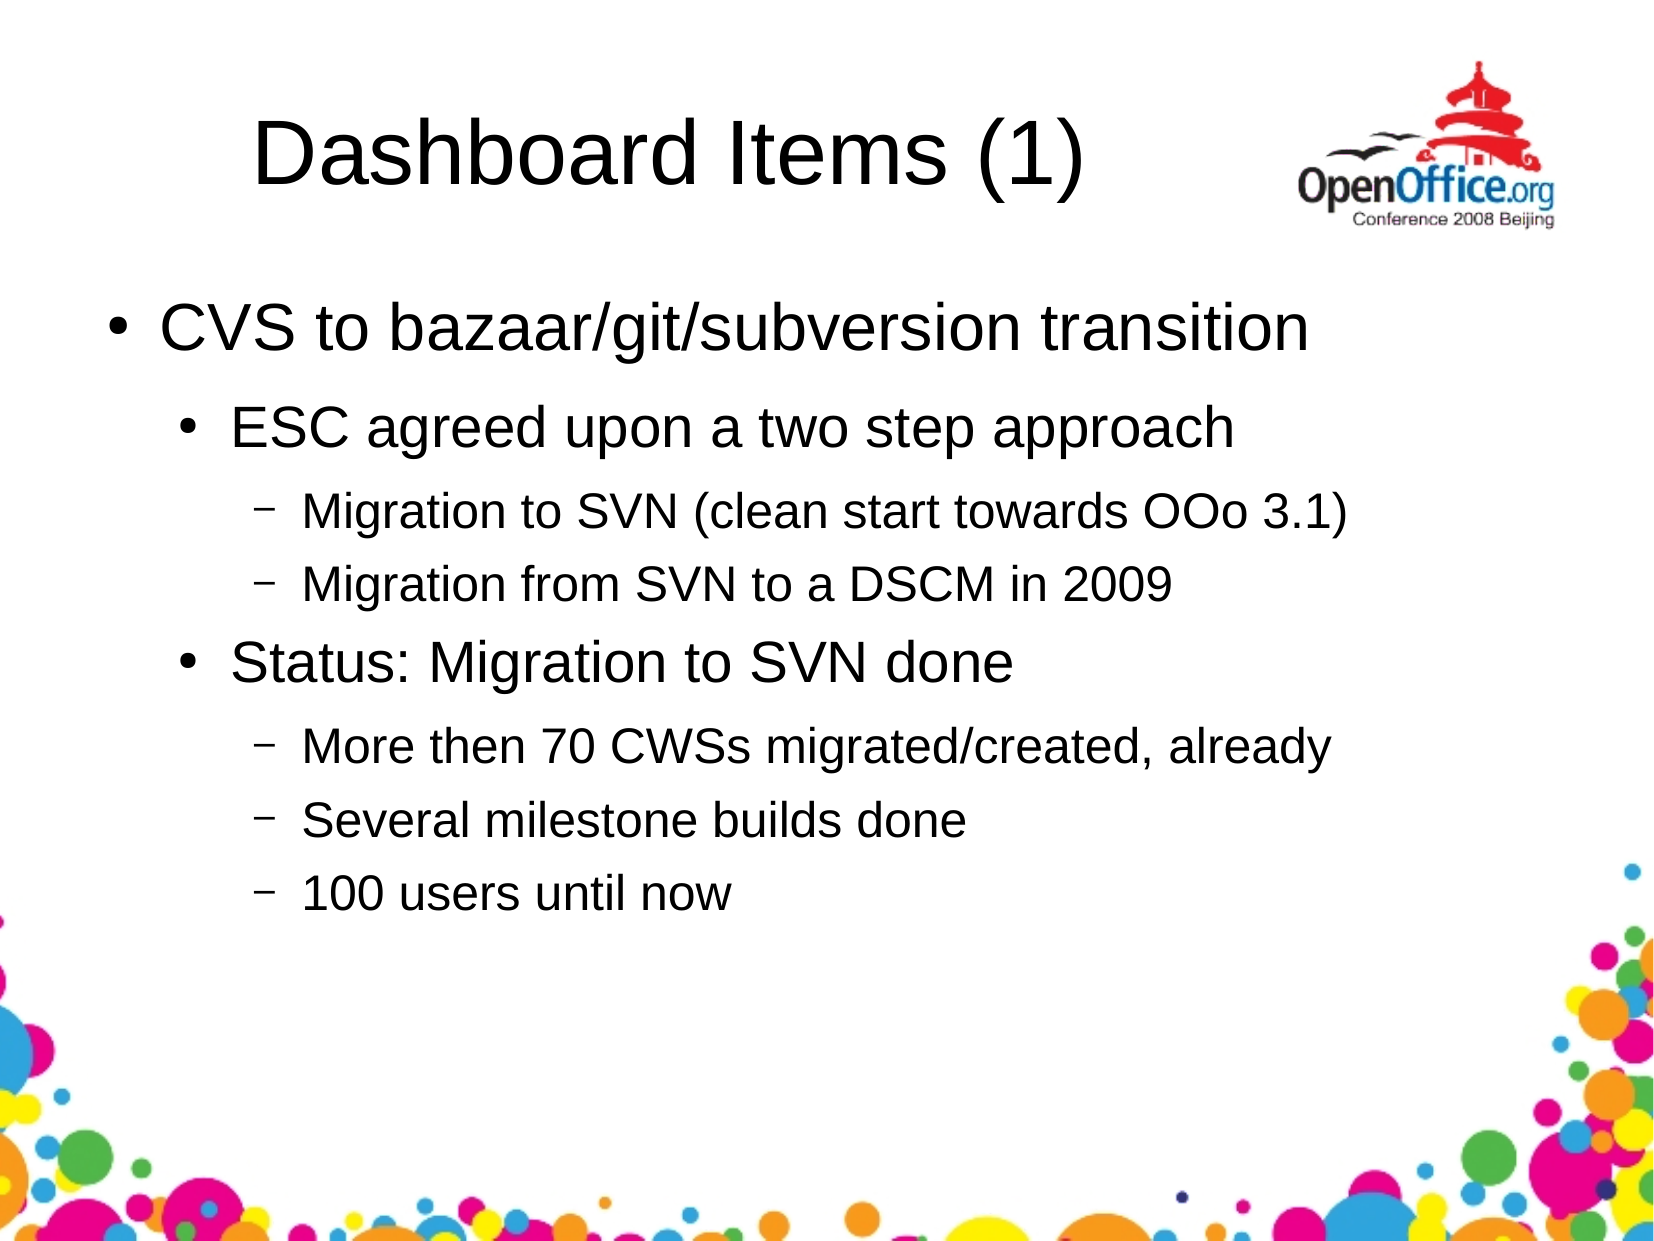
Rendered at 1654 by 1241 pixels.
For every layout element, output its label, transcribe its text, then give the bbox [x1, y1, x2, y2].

picture [1285, 51, 1569, 250]
picture [0, 810, 1654, 1241]
list CVS to bazaar/git/subversion transition ESC agreed upon a two step approach Migration to SVN (clean start towards OOo 3.1) Migration from SVN to a DSCM in 2009 Status: Migration to SVN done More then 70 CWSs migrated/created, already Several milestone builds done 100 users until now [88, 290, 1577, 1094]
title Dashboard Items (1) [82, 56, 1258, 250]
